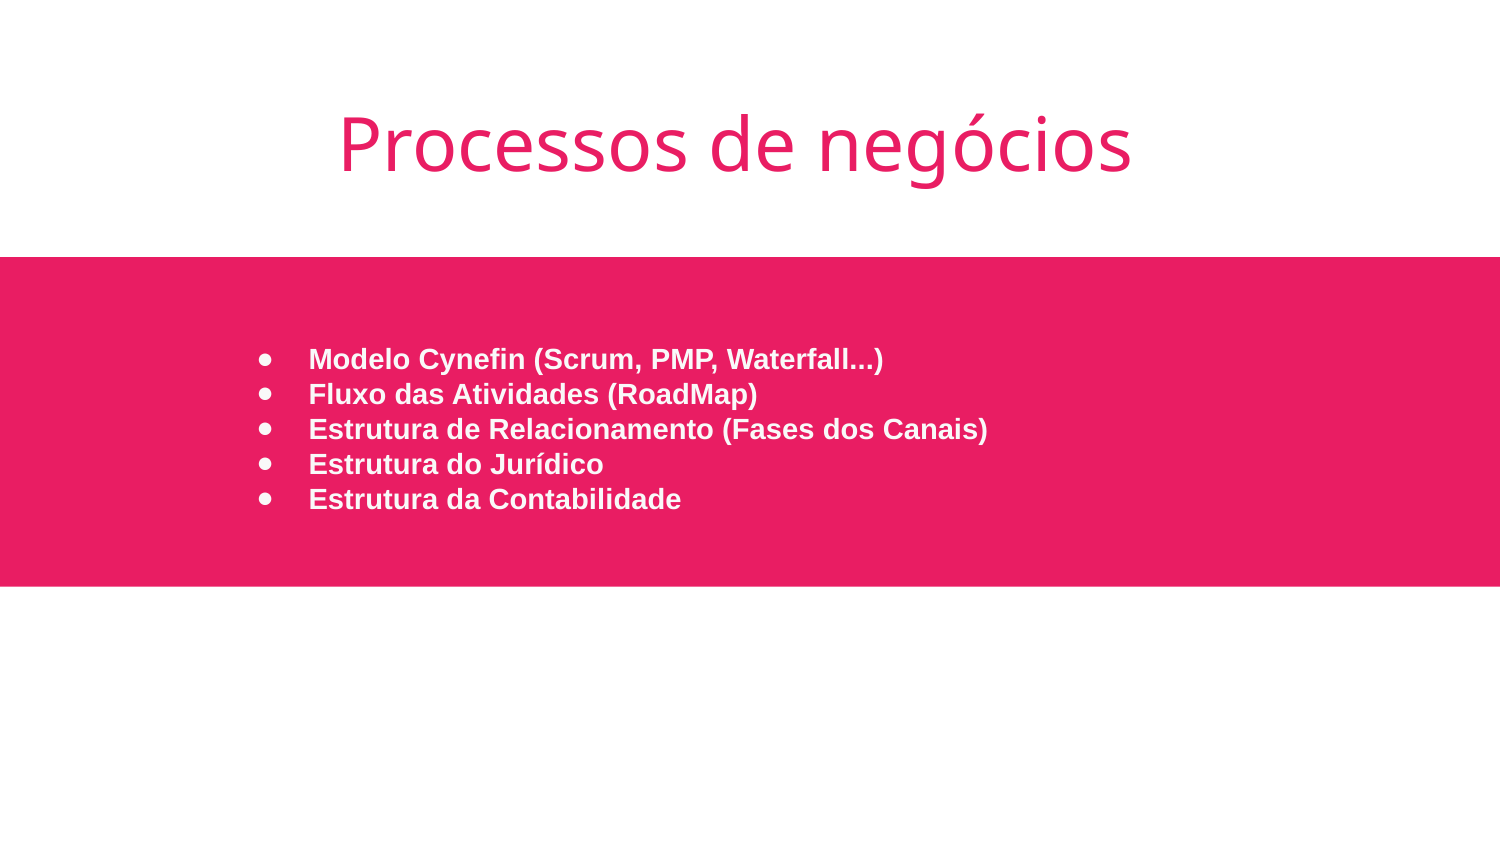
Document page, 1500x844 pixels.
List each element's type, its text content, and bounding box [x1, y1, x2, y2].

text_box Modelo Cynefin (Scrum, PMP, Waterfall...) Fluxo das Atividades (RoadMap) Estrutura de Relacionamento (Fases dos Canais) Estrutura do Jurídico Estrutura da Contabilidade [218, 325, 1253, 446]
title Processos de negócios [56, 17, 1415, 267]
